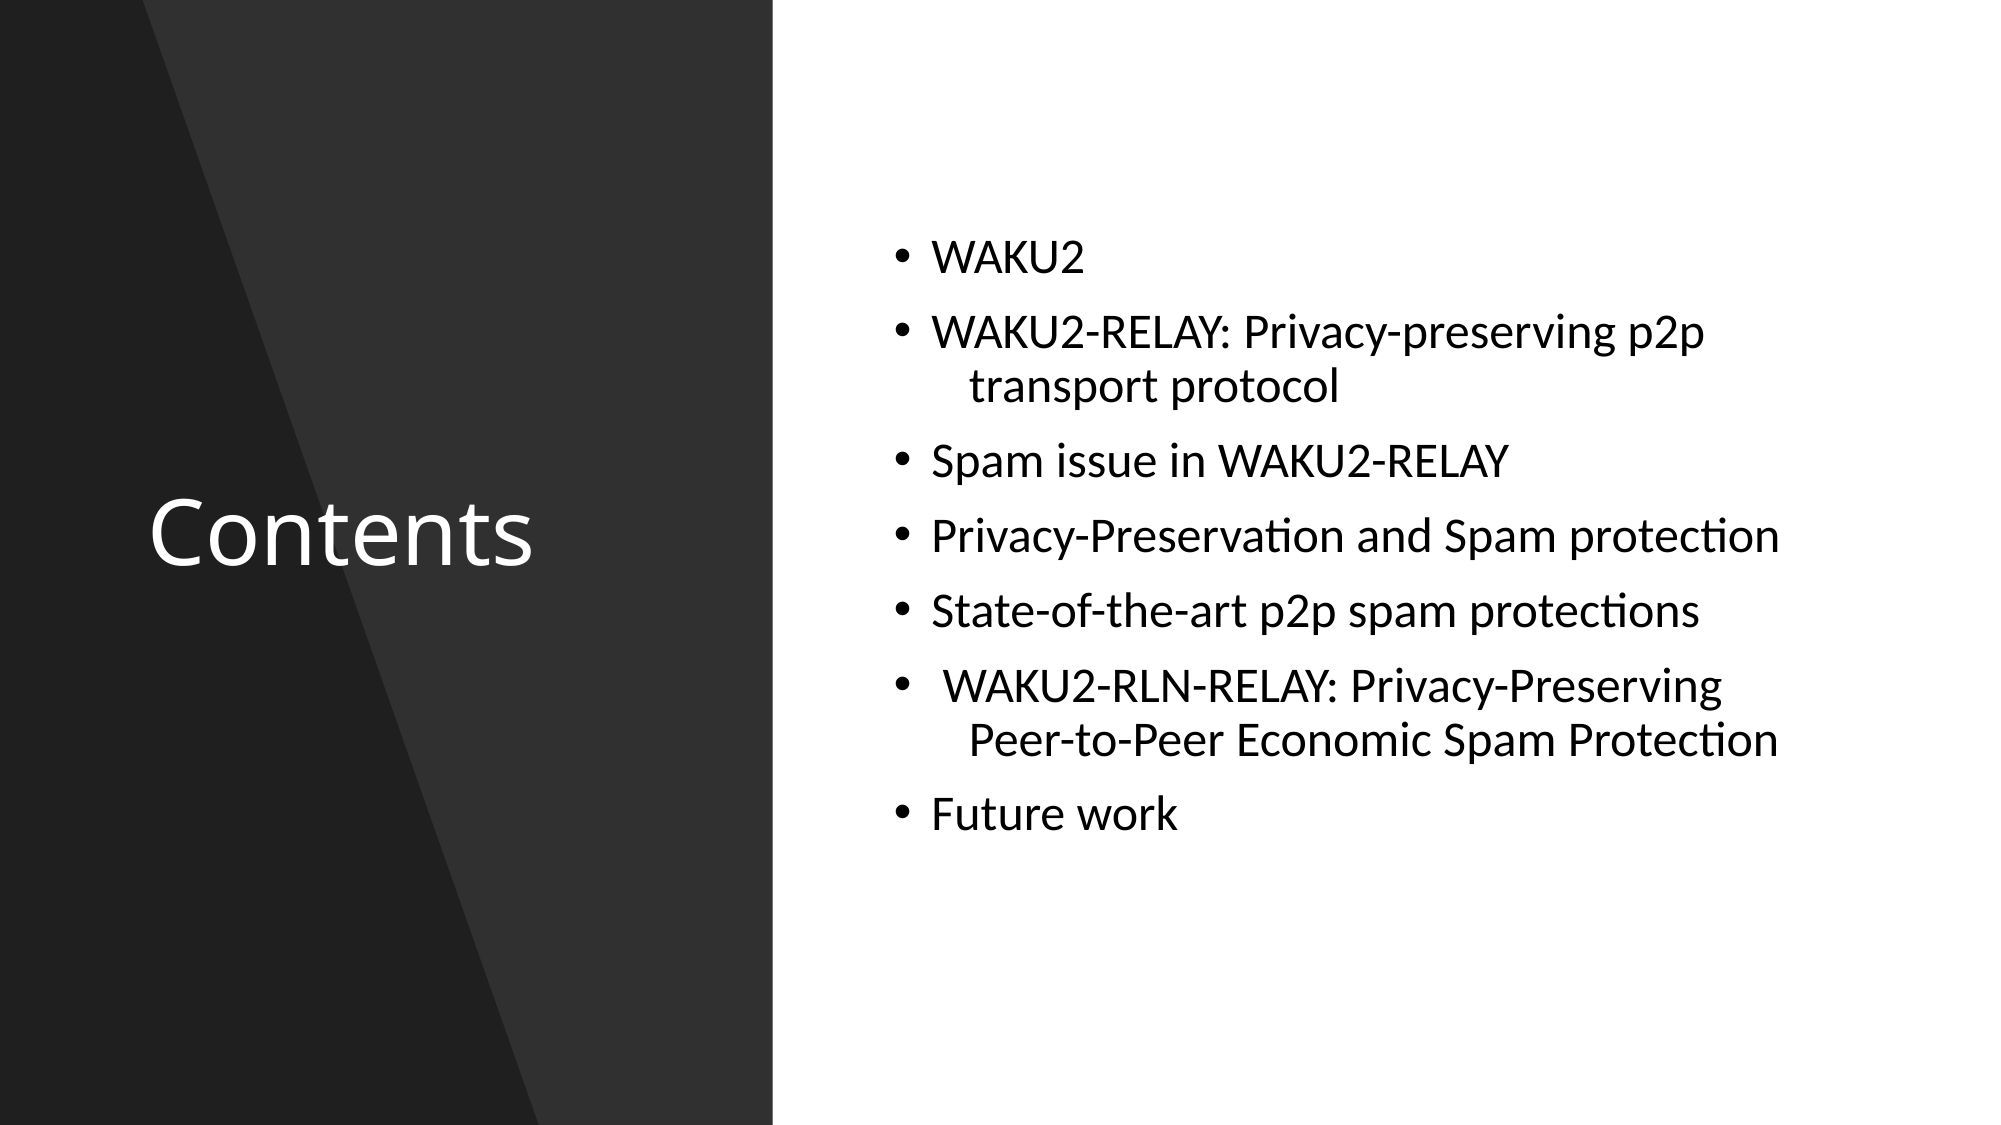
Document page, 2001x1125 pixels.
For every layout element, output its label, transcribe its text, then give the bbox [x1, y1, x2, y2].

text_box [0, 0, 2000, 1125]
list WAKU2 WAKU2-RELAY: Privacy-preserving p2p transport protocol Spam issue in WAKU2-RELAY Privacy-Preservation and Spam protection State-of-the-art p2p spam protections WAKU2-RLN-RELAY: Privacy-Preserving Peer-to-Peer Economic Spam Protection Future work [878, 104, 1868, 968]
title Contents [131, 104, 671, 968]
